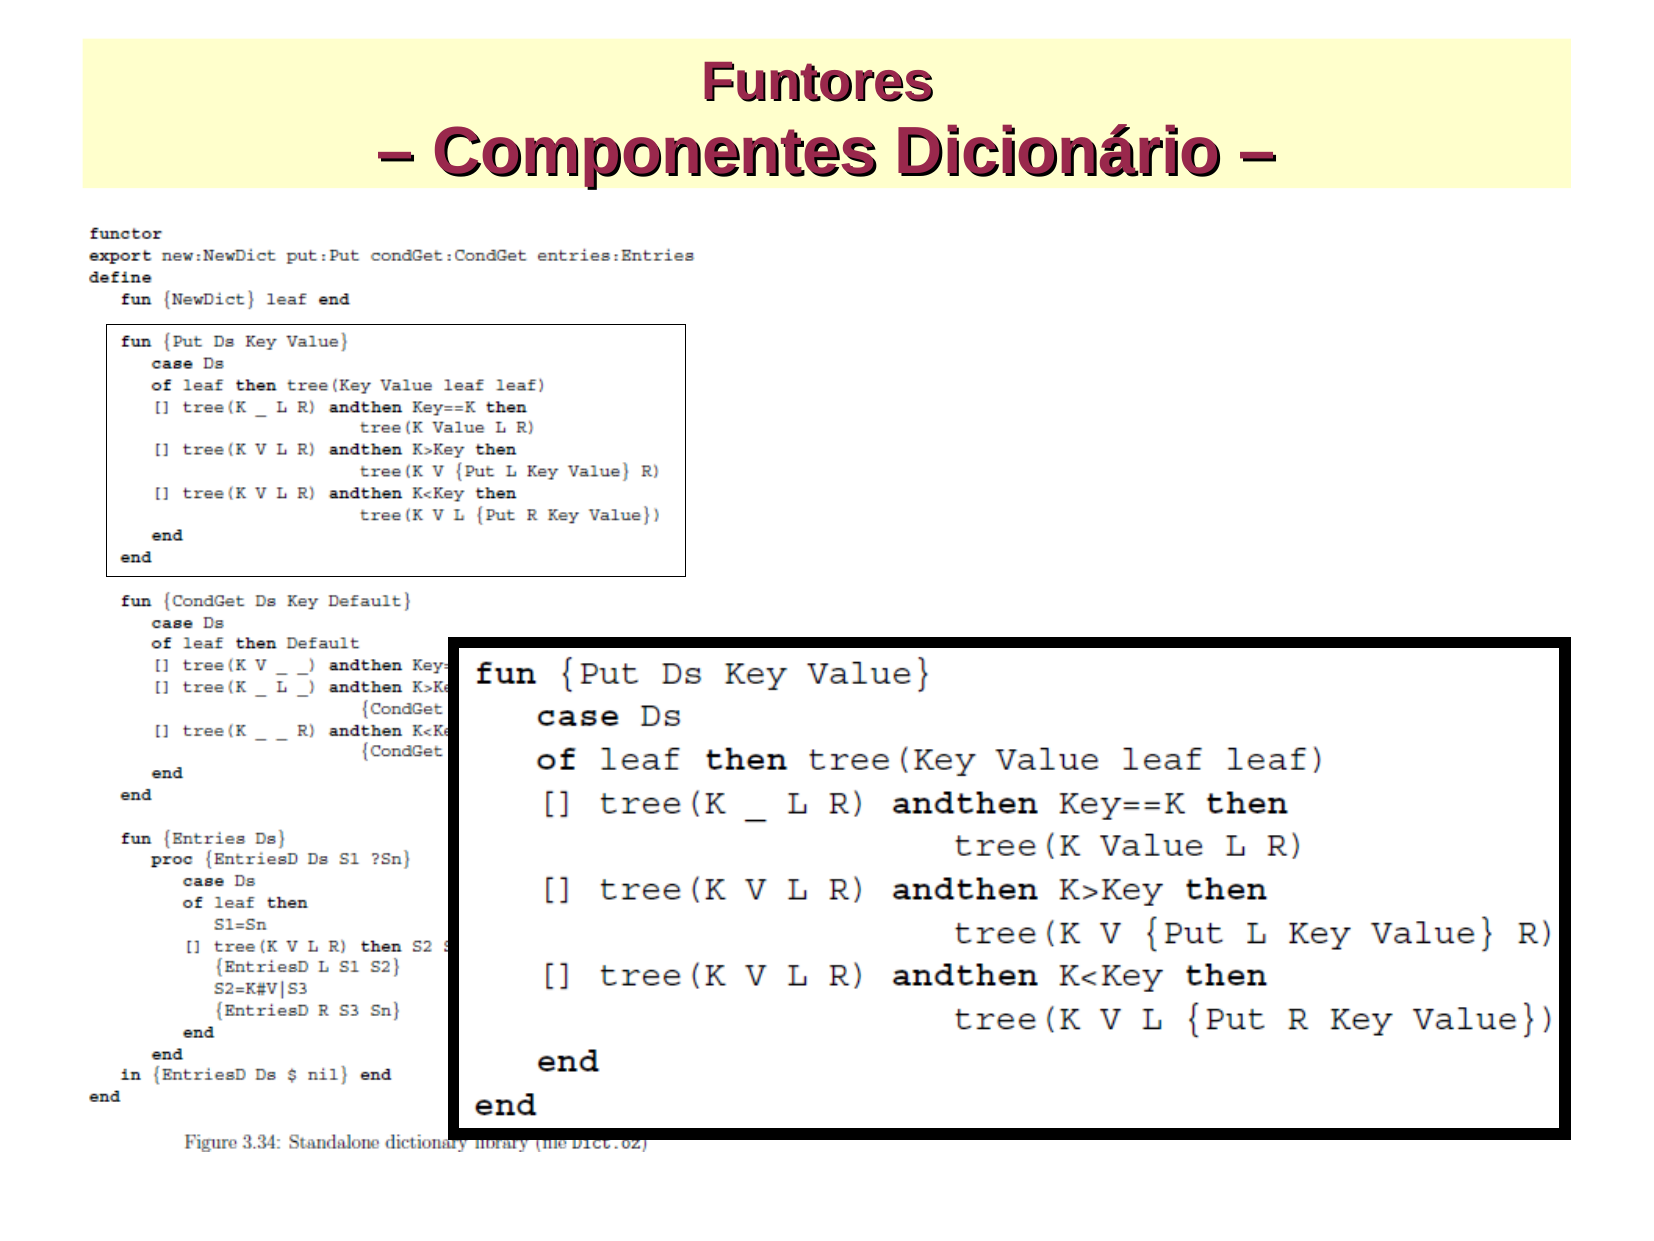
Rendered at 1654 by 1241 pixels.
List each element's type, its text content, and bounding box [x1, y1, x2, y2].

picture [88, 225, 698, 1152]
picture [459, 648, 1559, 1128]
text_box [106, 324, 686, 577]
title Funtores – Componentes Dicionário – [82, 38, 1571, 189]
text_box [448, 637, 1571, 1140]
